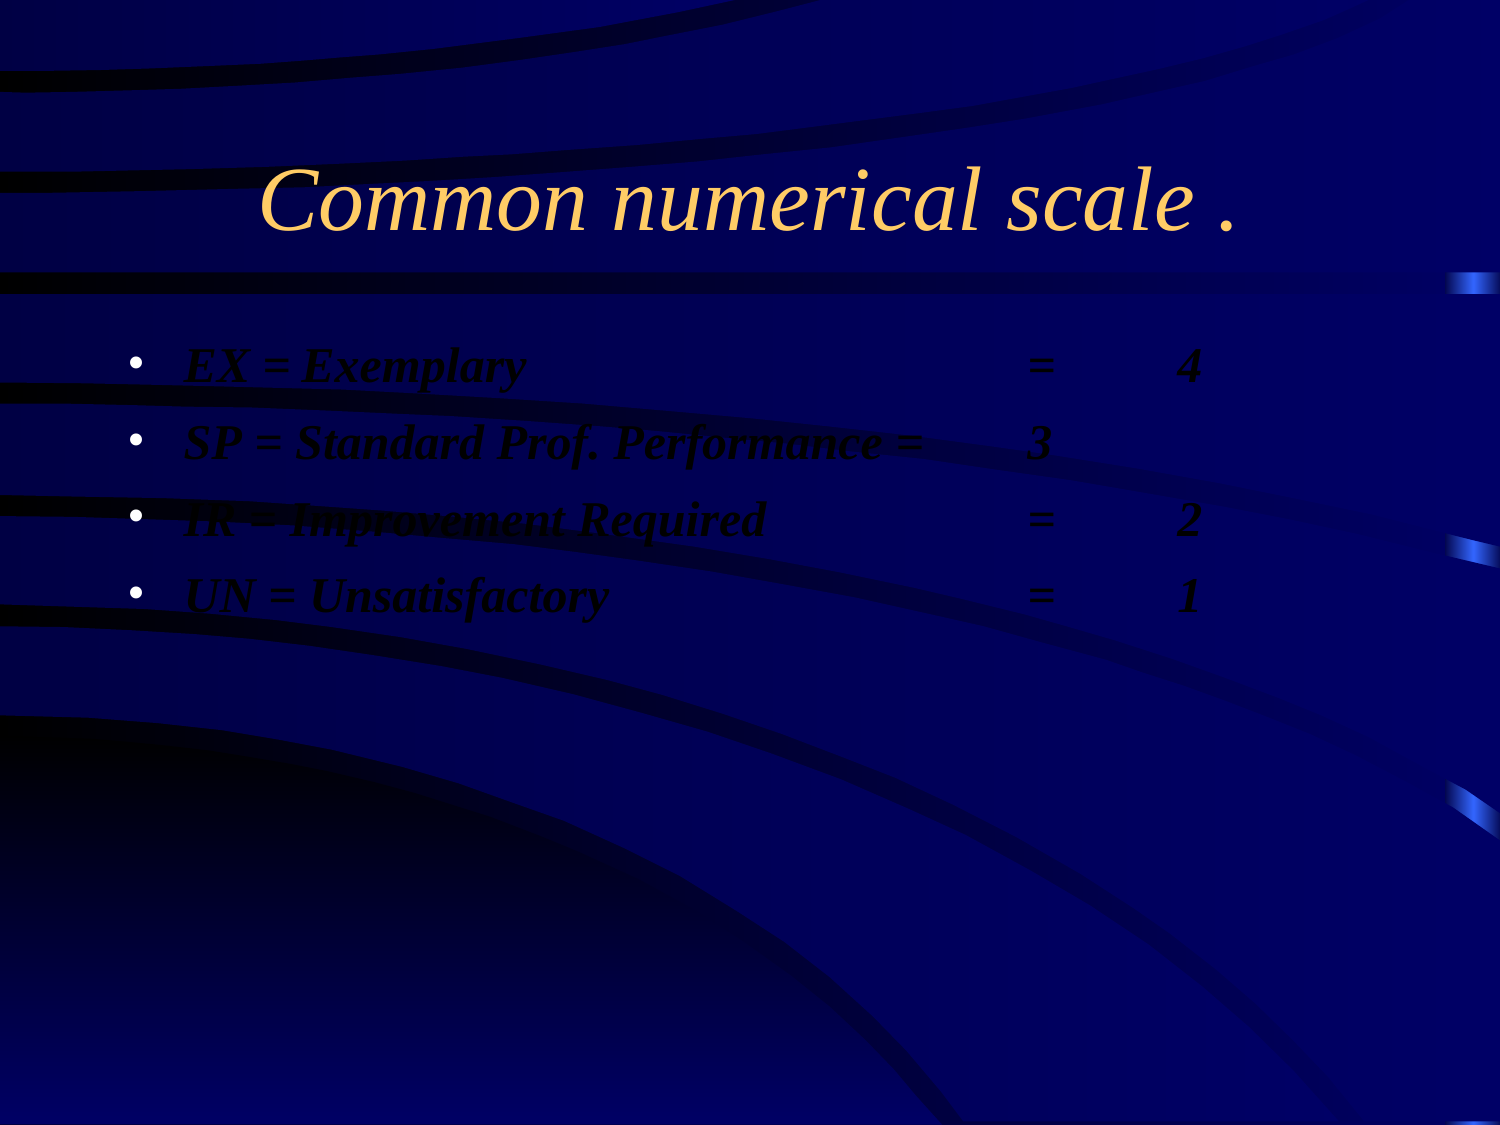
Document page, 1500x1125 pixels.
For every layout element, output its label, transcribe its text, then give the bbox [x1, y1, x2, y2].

list EX = Exemplary = 4 SP = Standard Prof. Performance = 3 IR = Improvement Required = 2 UN = Unsatisfactory = 1 [112, 324, 1388, 1000]
title Common numerical scale . [112, 99, 1388, 288]
